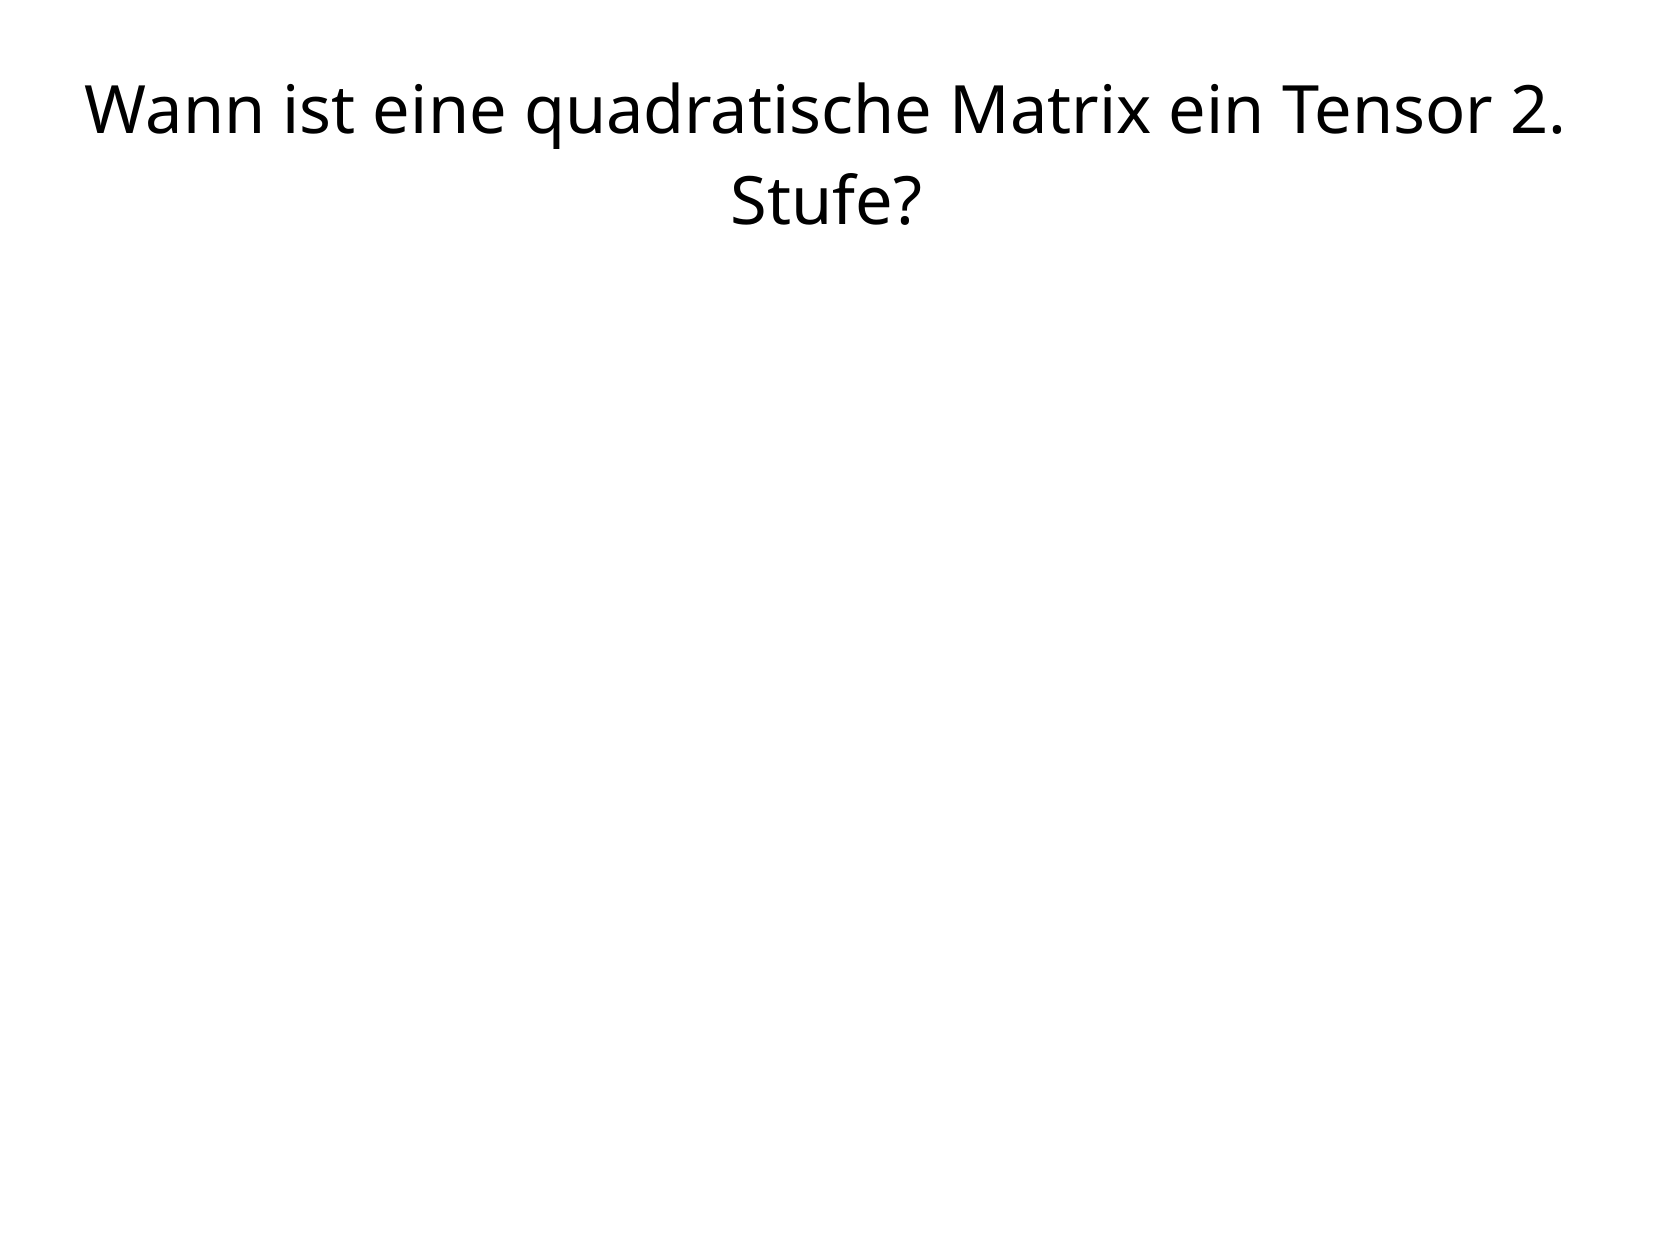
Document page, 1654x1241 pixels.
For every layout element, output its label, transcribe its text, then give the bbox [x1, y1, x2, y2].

title Wann ist eine quadratische Matrix ein Tensor 2. Stufe? [82, 49, 1571, 257]
